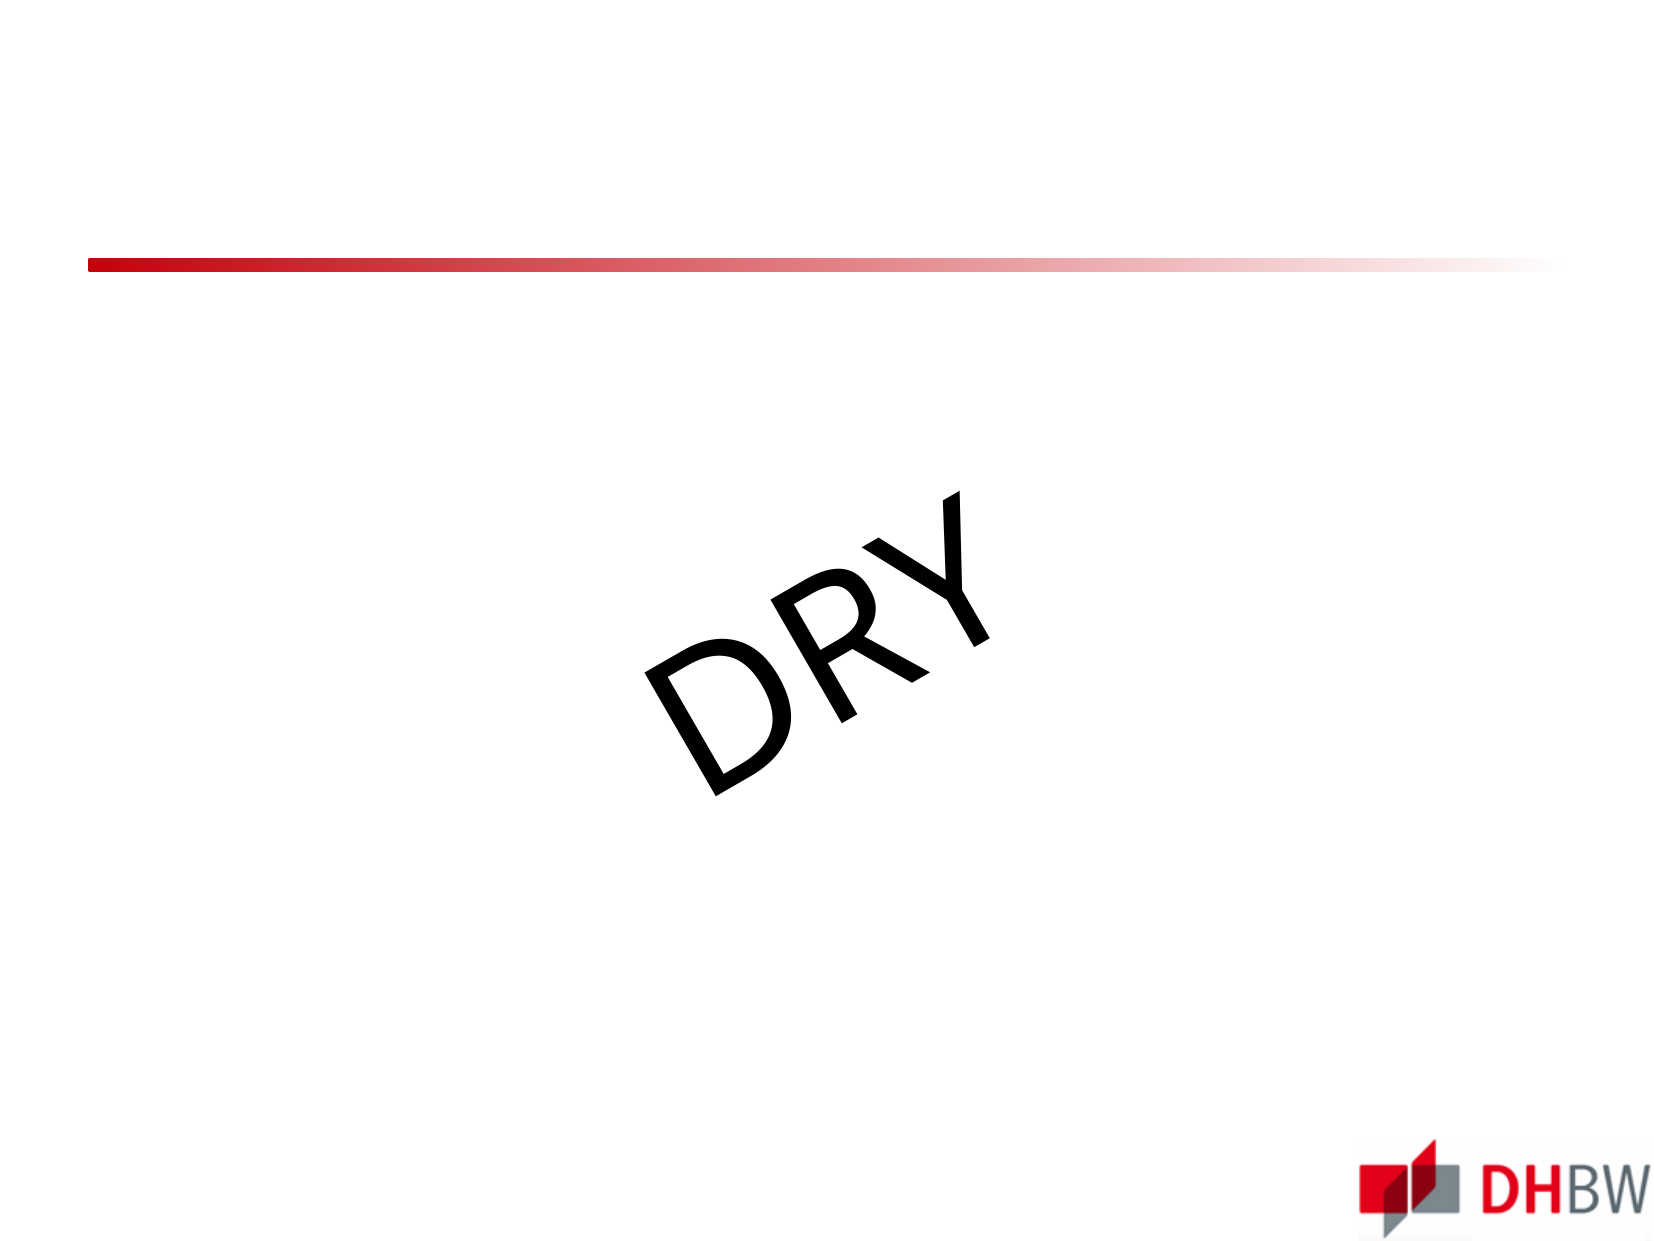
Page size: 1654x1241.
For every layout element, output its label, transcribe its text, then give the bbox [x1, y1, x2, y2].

picture [1358, 1137, 1652, 1241]
title DRY [111, 148, 1542, 1138]
